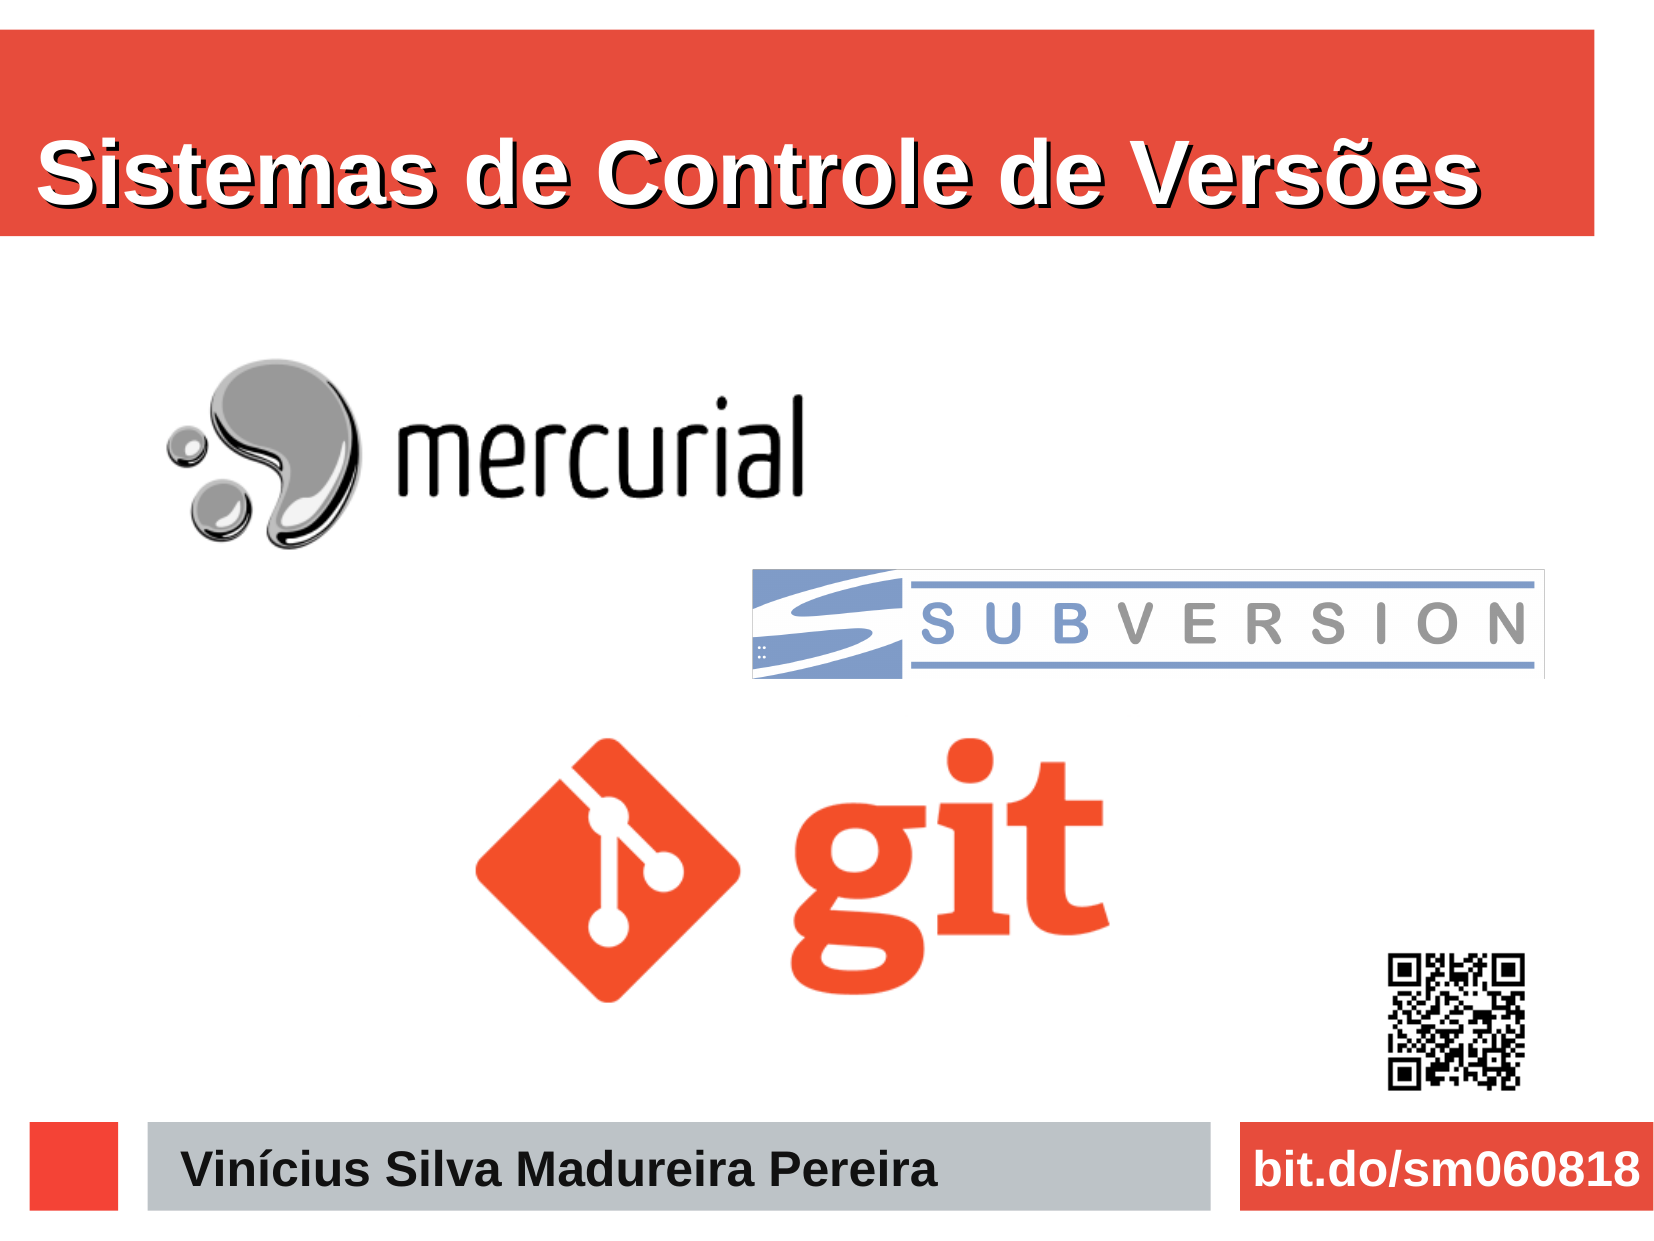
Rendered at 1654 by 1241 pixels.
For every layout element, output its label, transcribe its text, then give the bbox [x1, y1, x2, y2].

text_box bit.do/sm060818 [1228, 1133, 1654, 1205]
picture [354, 715, 1274, 1028]
picture [1379, 944, 1536, 1102]
text_box Vinícius Silva Madureira Pereira [165, 1133, 1170, 1205]
picture [148, 346, 1548, 682]
title Sistemas de Controle de Versões [35, 30, 1595, 225]
